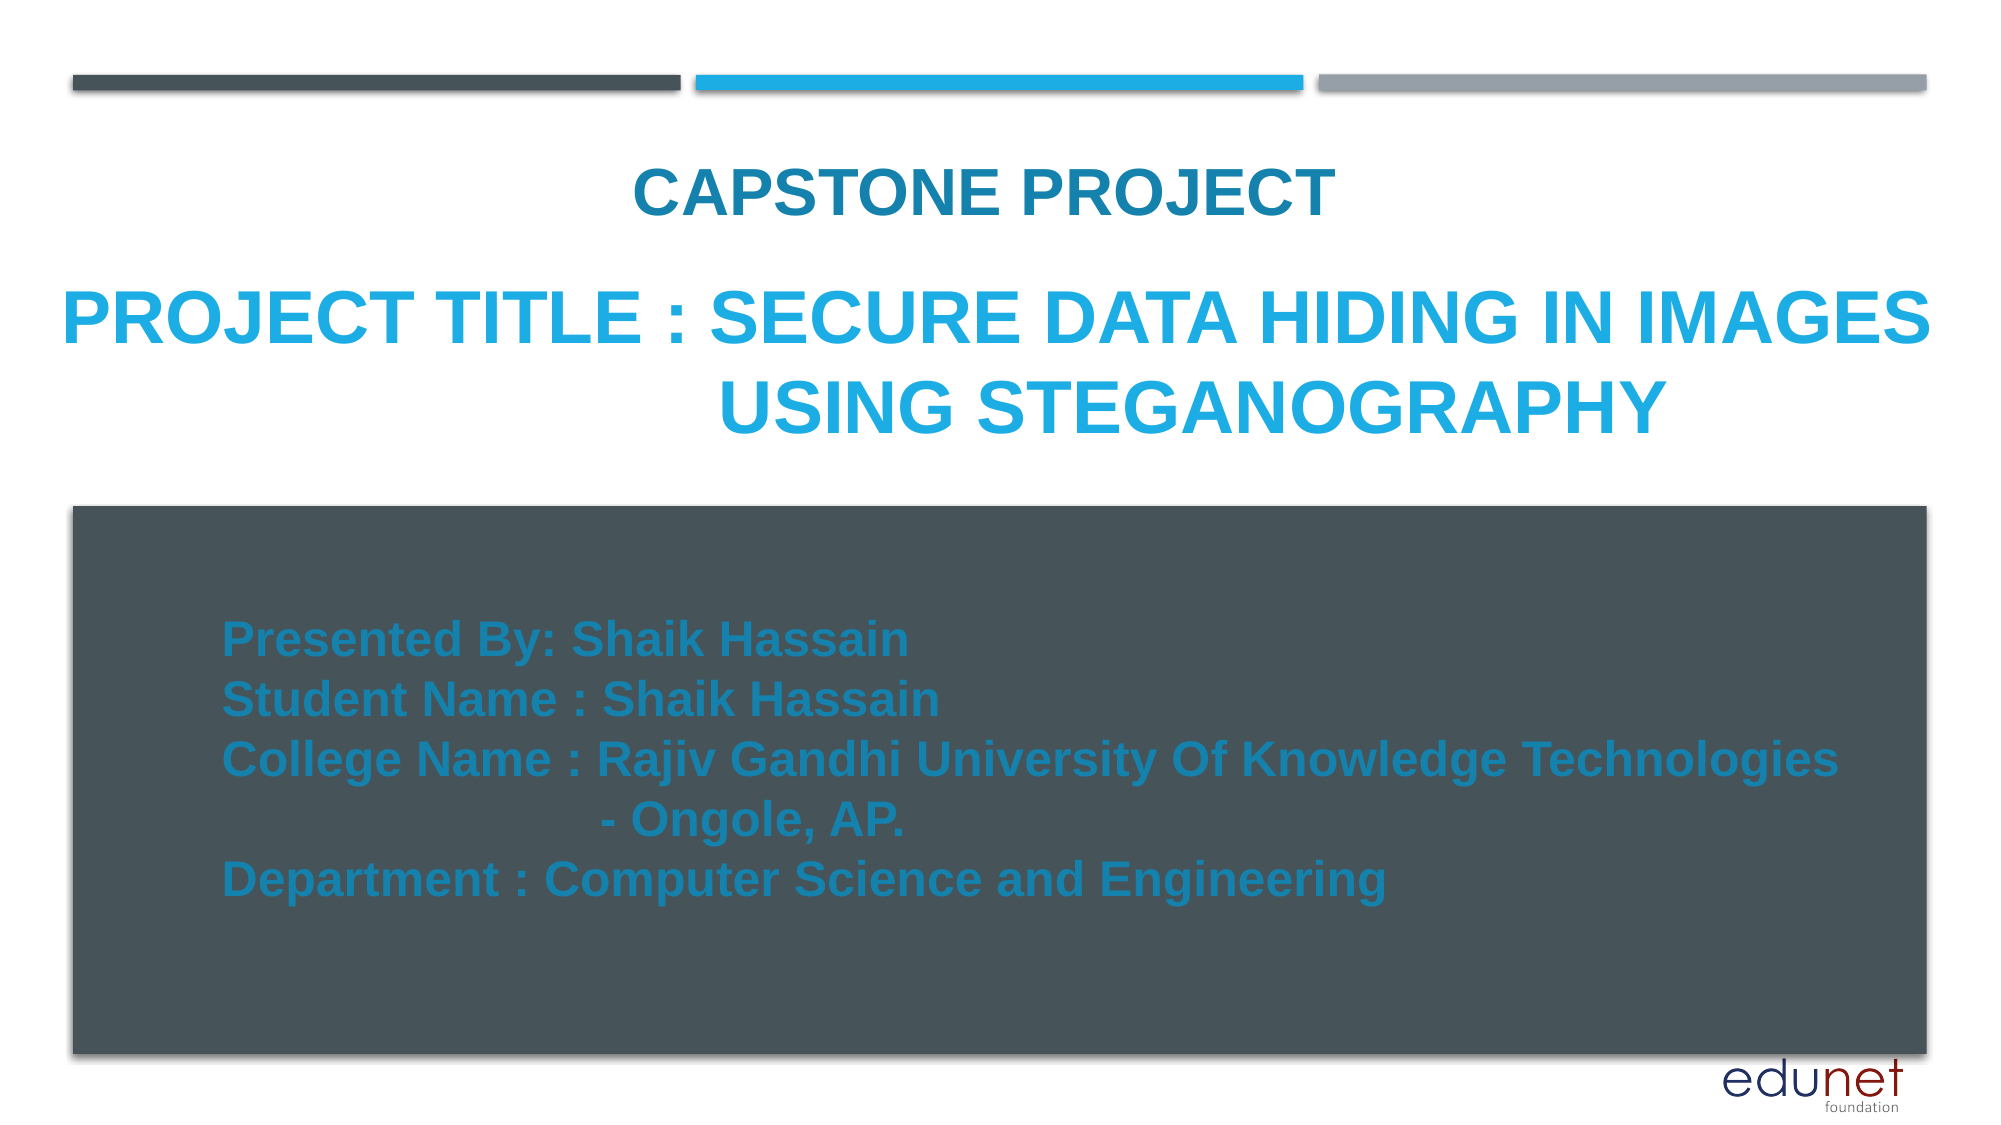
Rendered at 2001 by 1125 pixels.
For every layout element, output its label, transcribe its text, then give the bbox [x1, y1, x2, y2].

picture [1719, 1056, 1905, 1116]
text_box Presented By: Shaik Hassain Student Name : Shaik Hassain College Name : Rajiv Gandhi University Of Knowledge Technologies - Ongole, AP. Department : Computer Science and Engineering [206, 599, 1920, 975]
text_box CAPSTONE PROJECT [0, 141, 2000, 237]
title Project Title : Secure Data Hiding in Images Using Steganography [37, 295, 1979, 456]
